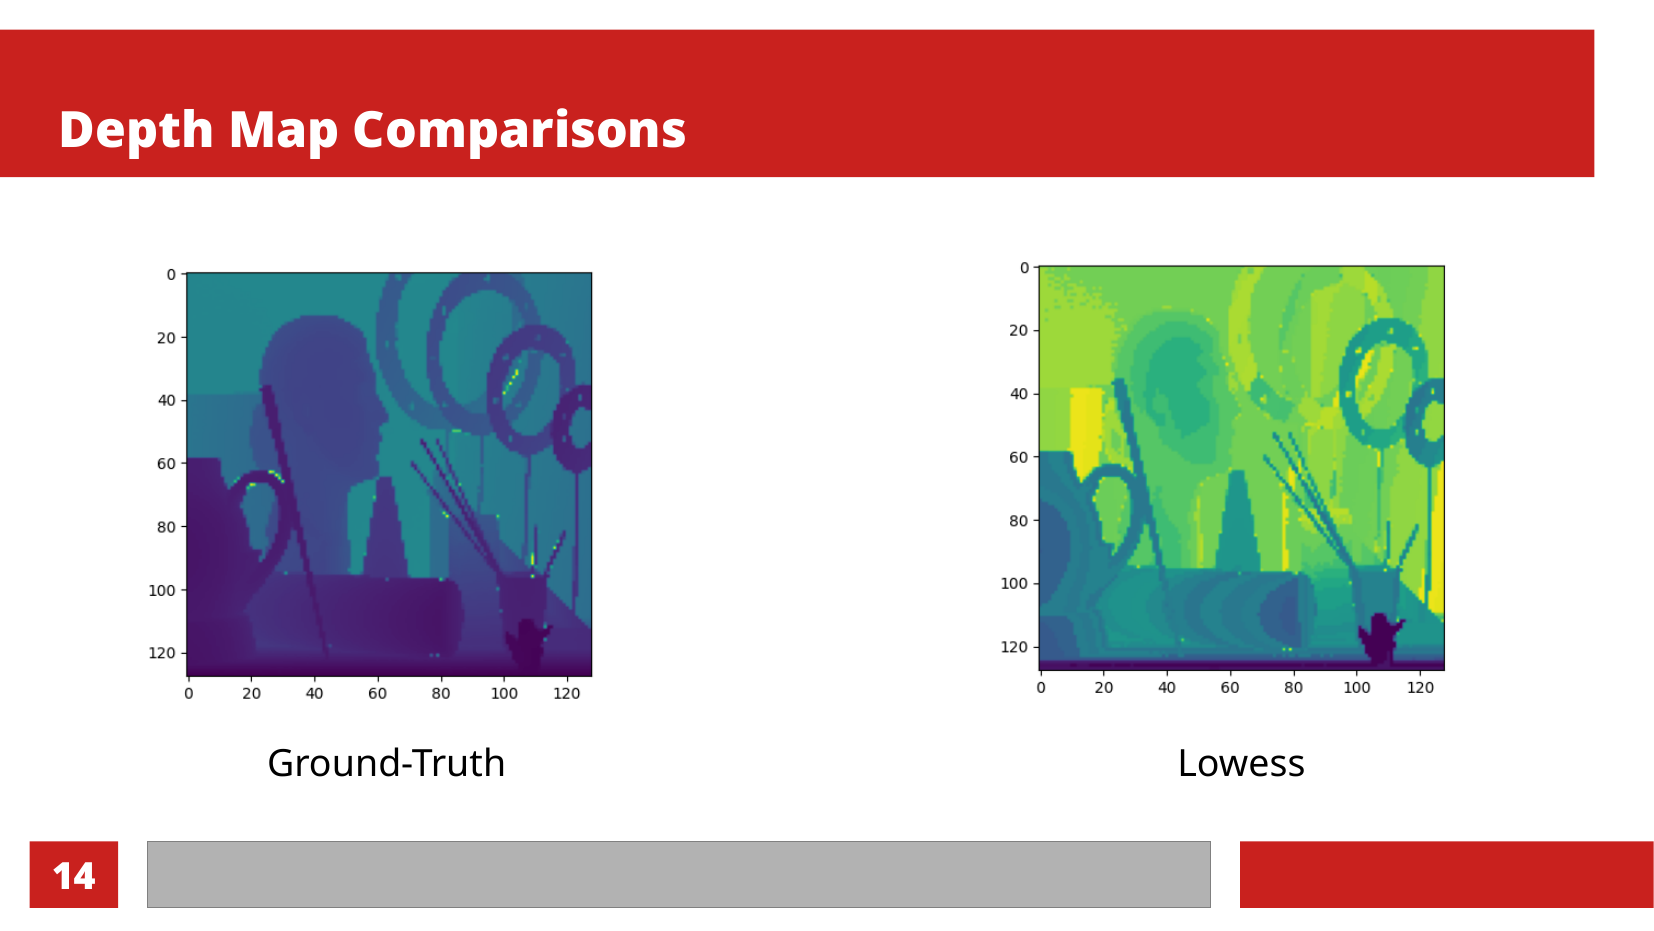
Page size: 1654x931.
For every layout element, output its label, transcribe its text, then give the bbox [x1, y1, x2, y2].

picture [136, 257, 601, 713]
picture [882, 202, 1583, 728]
text_box Lowess [1162, 729, 1329, 788]
text_box Ground-Truth [252, 729, 526, 788]
title Depth Map Comparisons [59, 44, 1595, 163]
